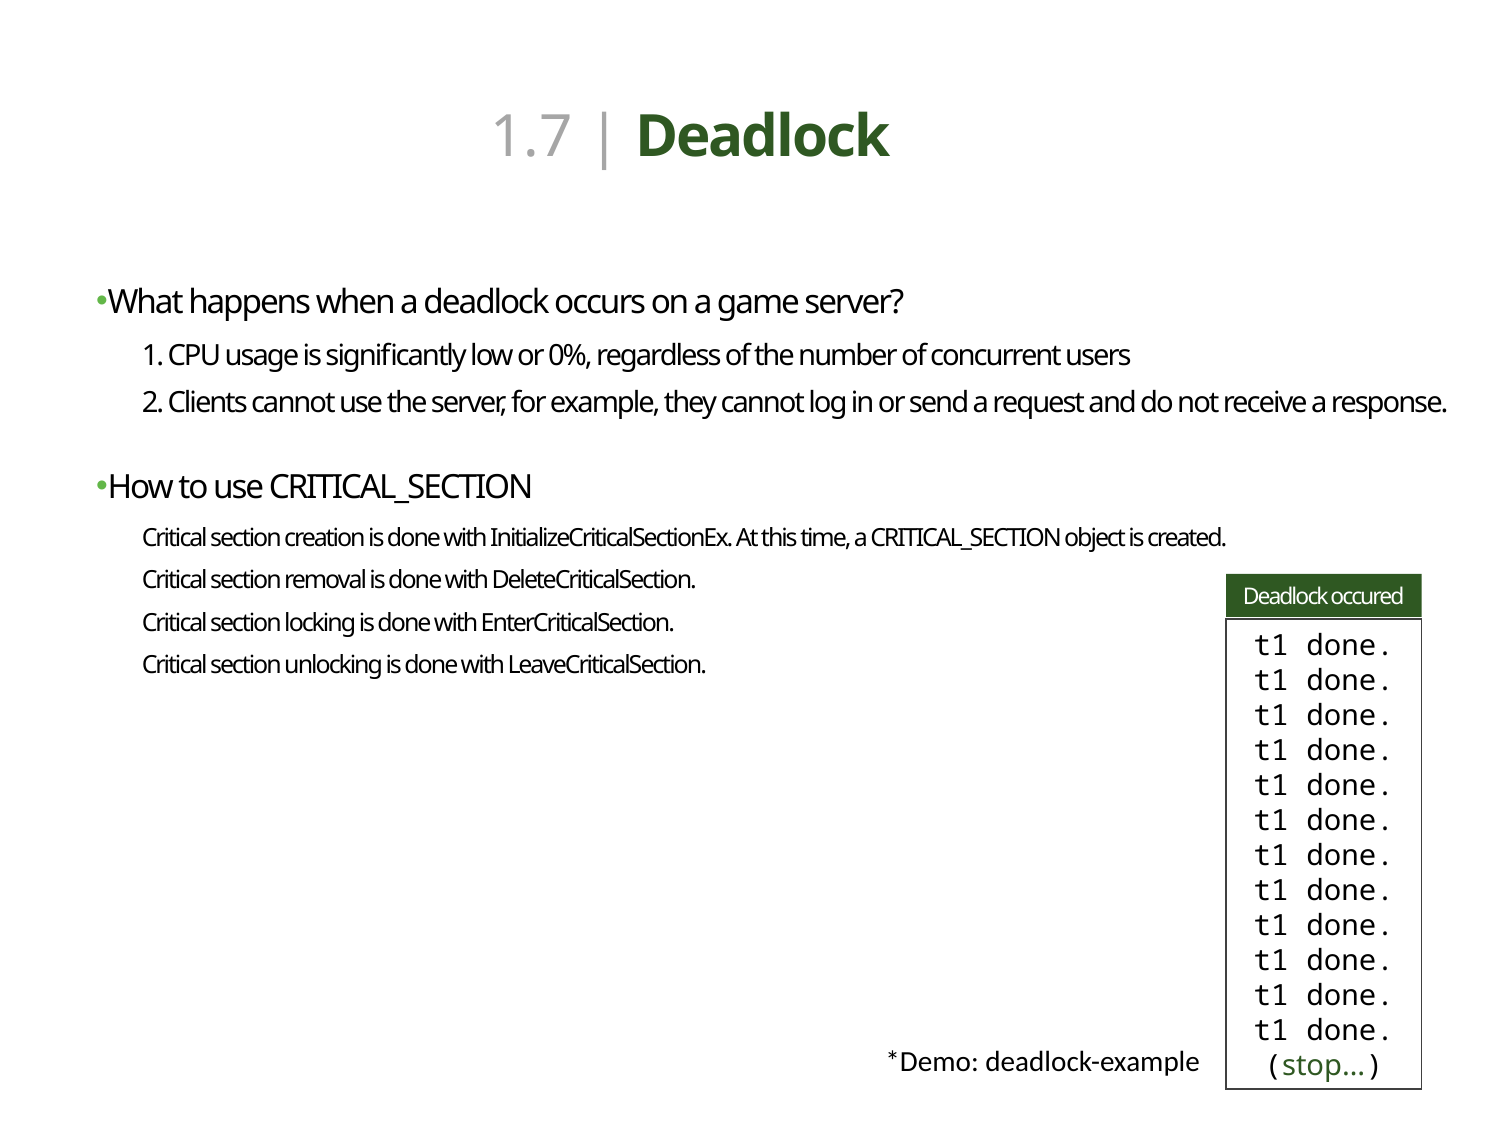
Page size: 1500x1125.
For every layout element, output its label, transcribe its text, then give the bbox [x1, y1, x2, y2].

text_box Deadlock occured [1226, 573, 1422, 617]
text_box How to use CRITICAL_SECTION [81, 437, 1422, 508]
text_box 1.7 | Deadlock [165, 89, 1216, 176]
text_box t1 done. t1 done. t1 done. t1 done. t1 done. t1 done. t1 done. t1 done. t1 done. t1 done. t1 done. t1 done. (stop…) [1226, 619, 1422, 1089]
text_box What happens when a deadlock occurs on a game server? [81, 252, 1422, 323]
text_box *Demo: deadlock-example [870, 1035, 1243, 1086]
text_box Critical section creation is done with InitializeCriticalSectionEx. At this time, a CRITICAL_SECTION object is created. Critical section removal is done with DeleteCriticalSection. Critical section locking is done with EnterCriticalSection. Critical section unlocking is done with LeaveCriticalSection. [126, 513, 1400, 688]
text_box 1. CPU usage is significantly low or 0%, regardless of the number of concurrent users 2. Clients cannot use the server, for example, they cannot log in or send a request and do not receive a response. [126, 328, 1500, 428]
